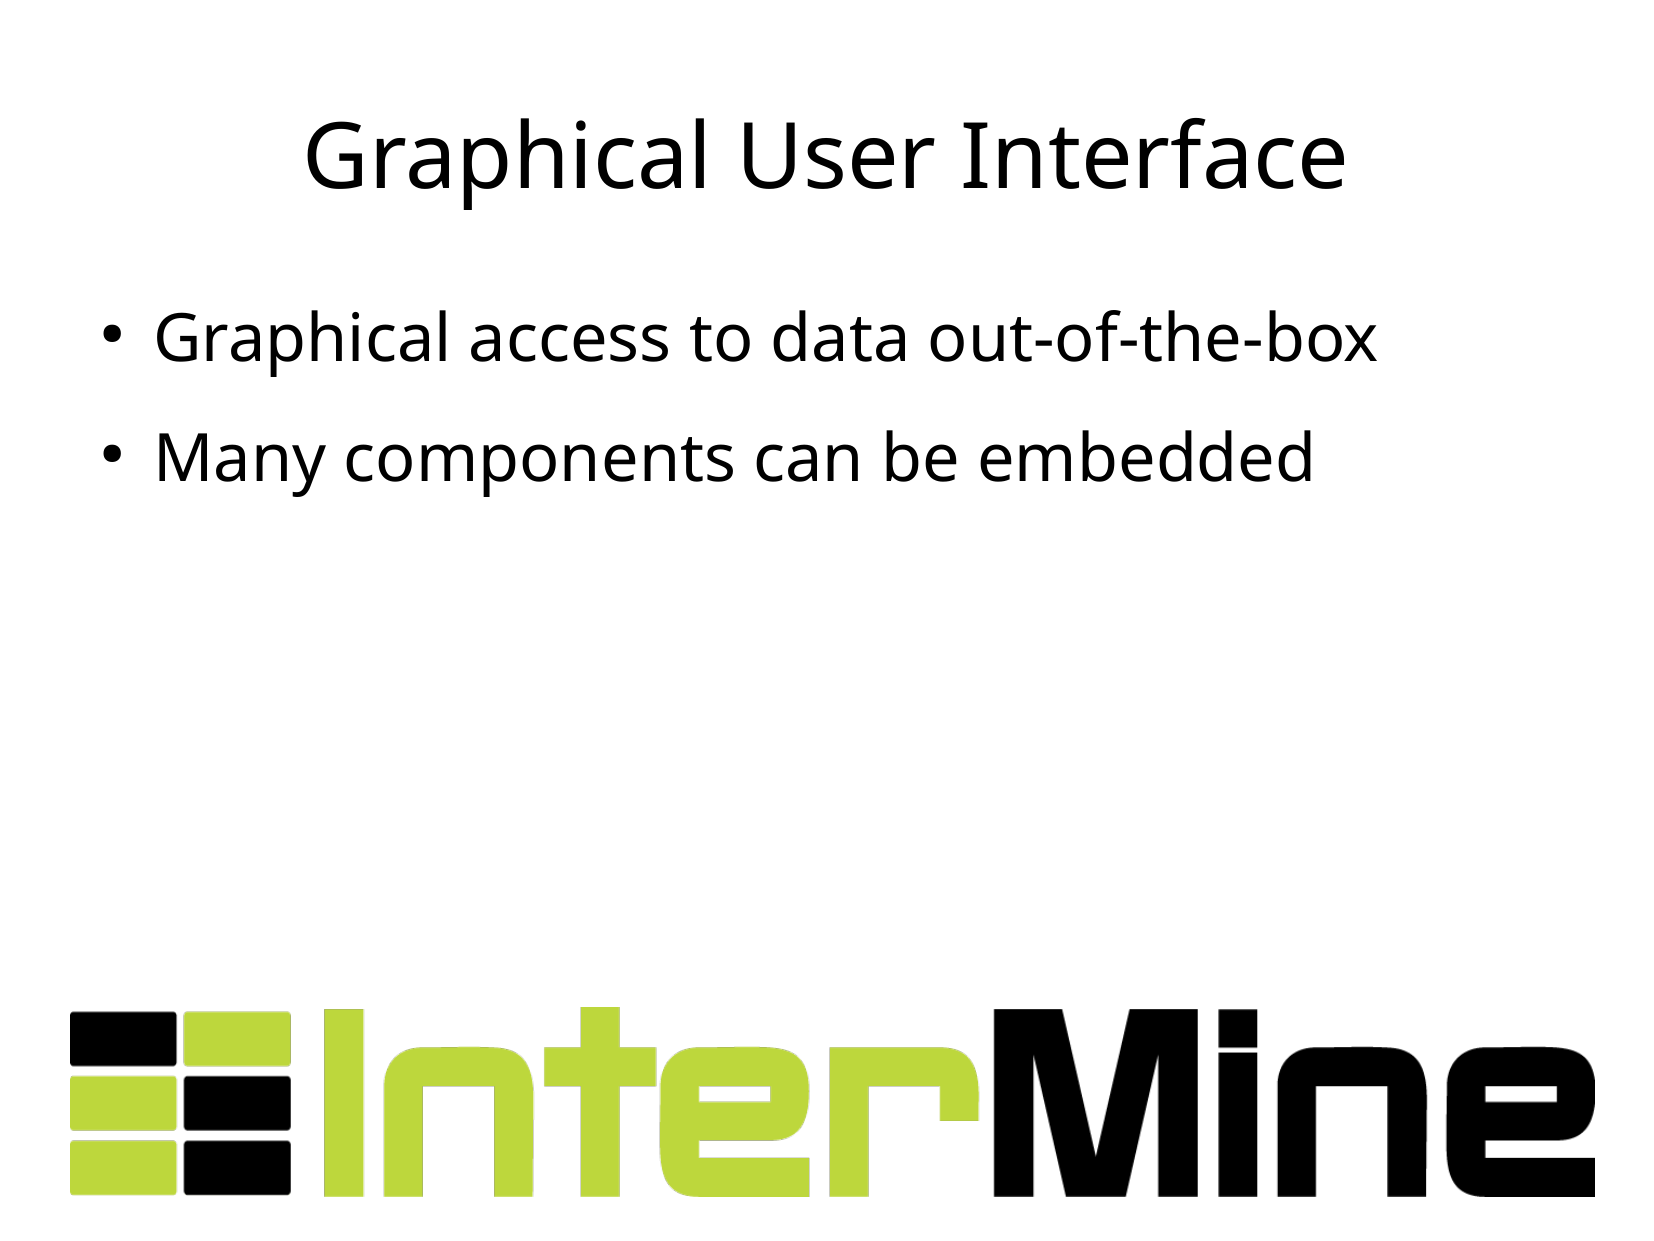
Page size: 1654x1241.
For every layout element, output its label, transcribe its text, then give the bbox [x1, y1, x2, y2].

list Graphical access to data out-of-the-box Many components can be embedded [82, 290, 1538, 1010]
title Graphical User Interface [82, 49, 1571, 257]
picture [70, 1007, 1595, 1197]
